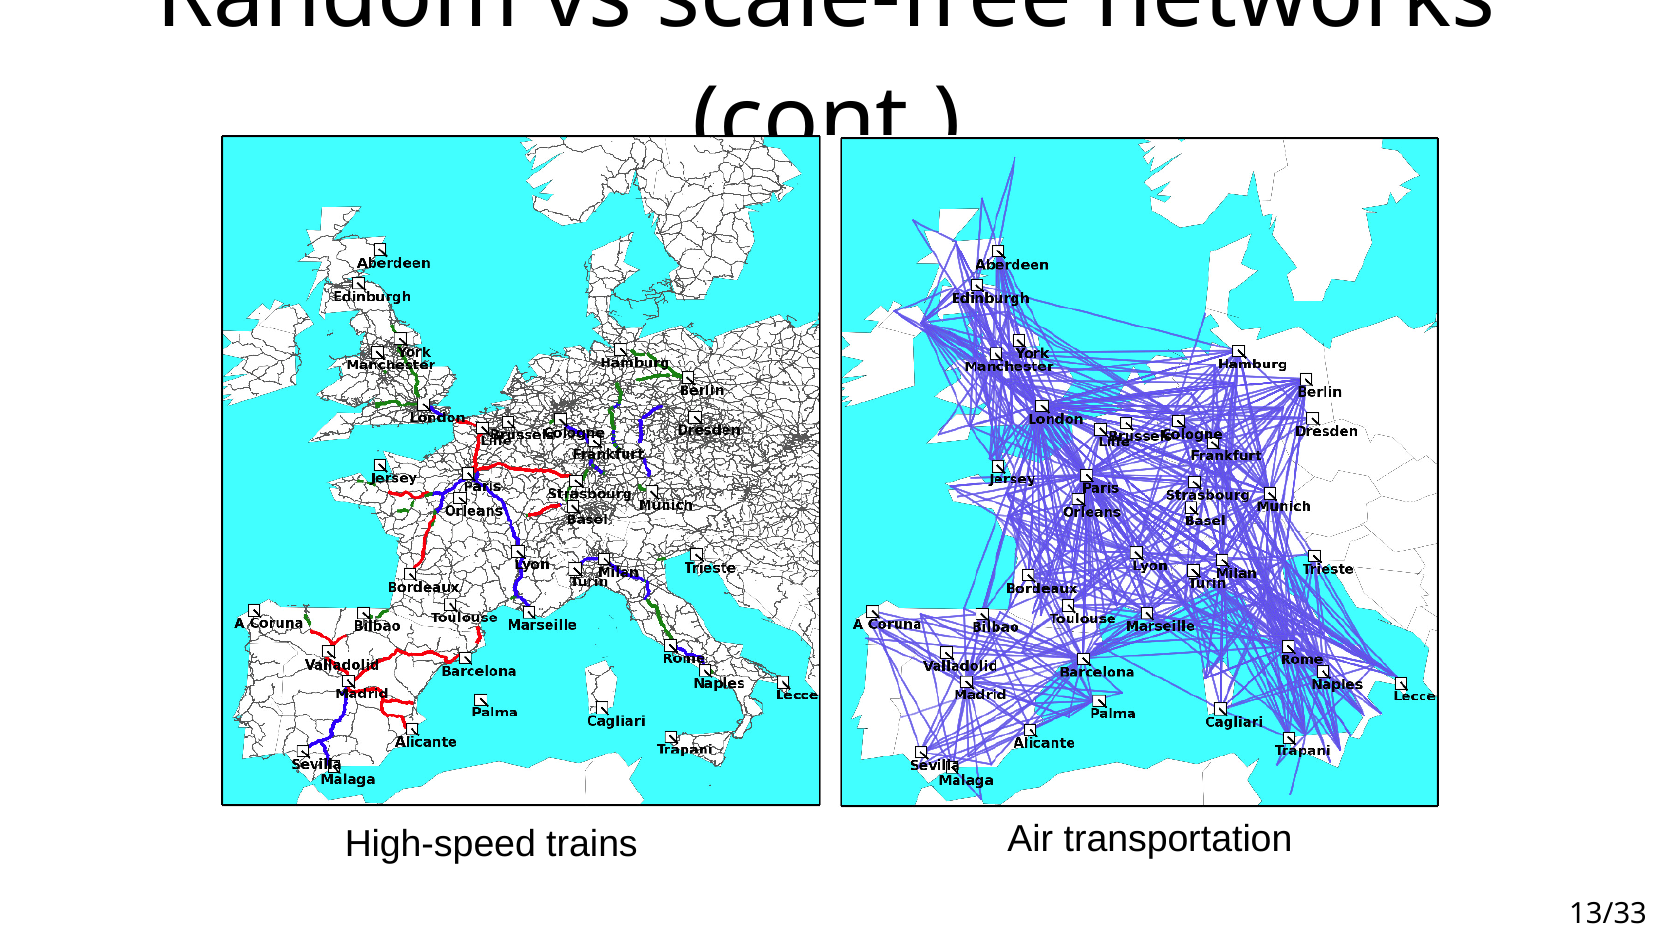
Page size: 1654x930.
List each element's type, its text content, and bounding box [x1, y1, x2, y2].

text_box High-speed trains [330, 814, 789, 901]
title Random vs scale-free networks (cont.) [82, 0, 1571, 118]
text_box Air transportation [992, 810, 1451, 896]
picture [220, 134, 1441, 810]
